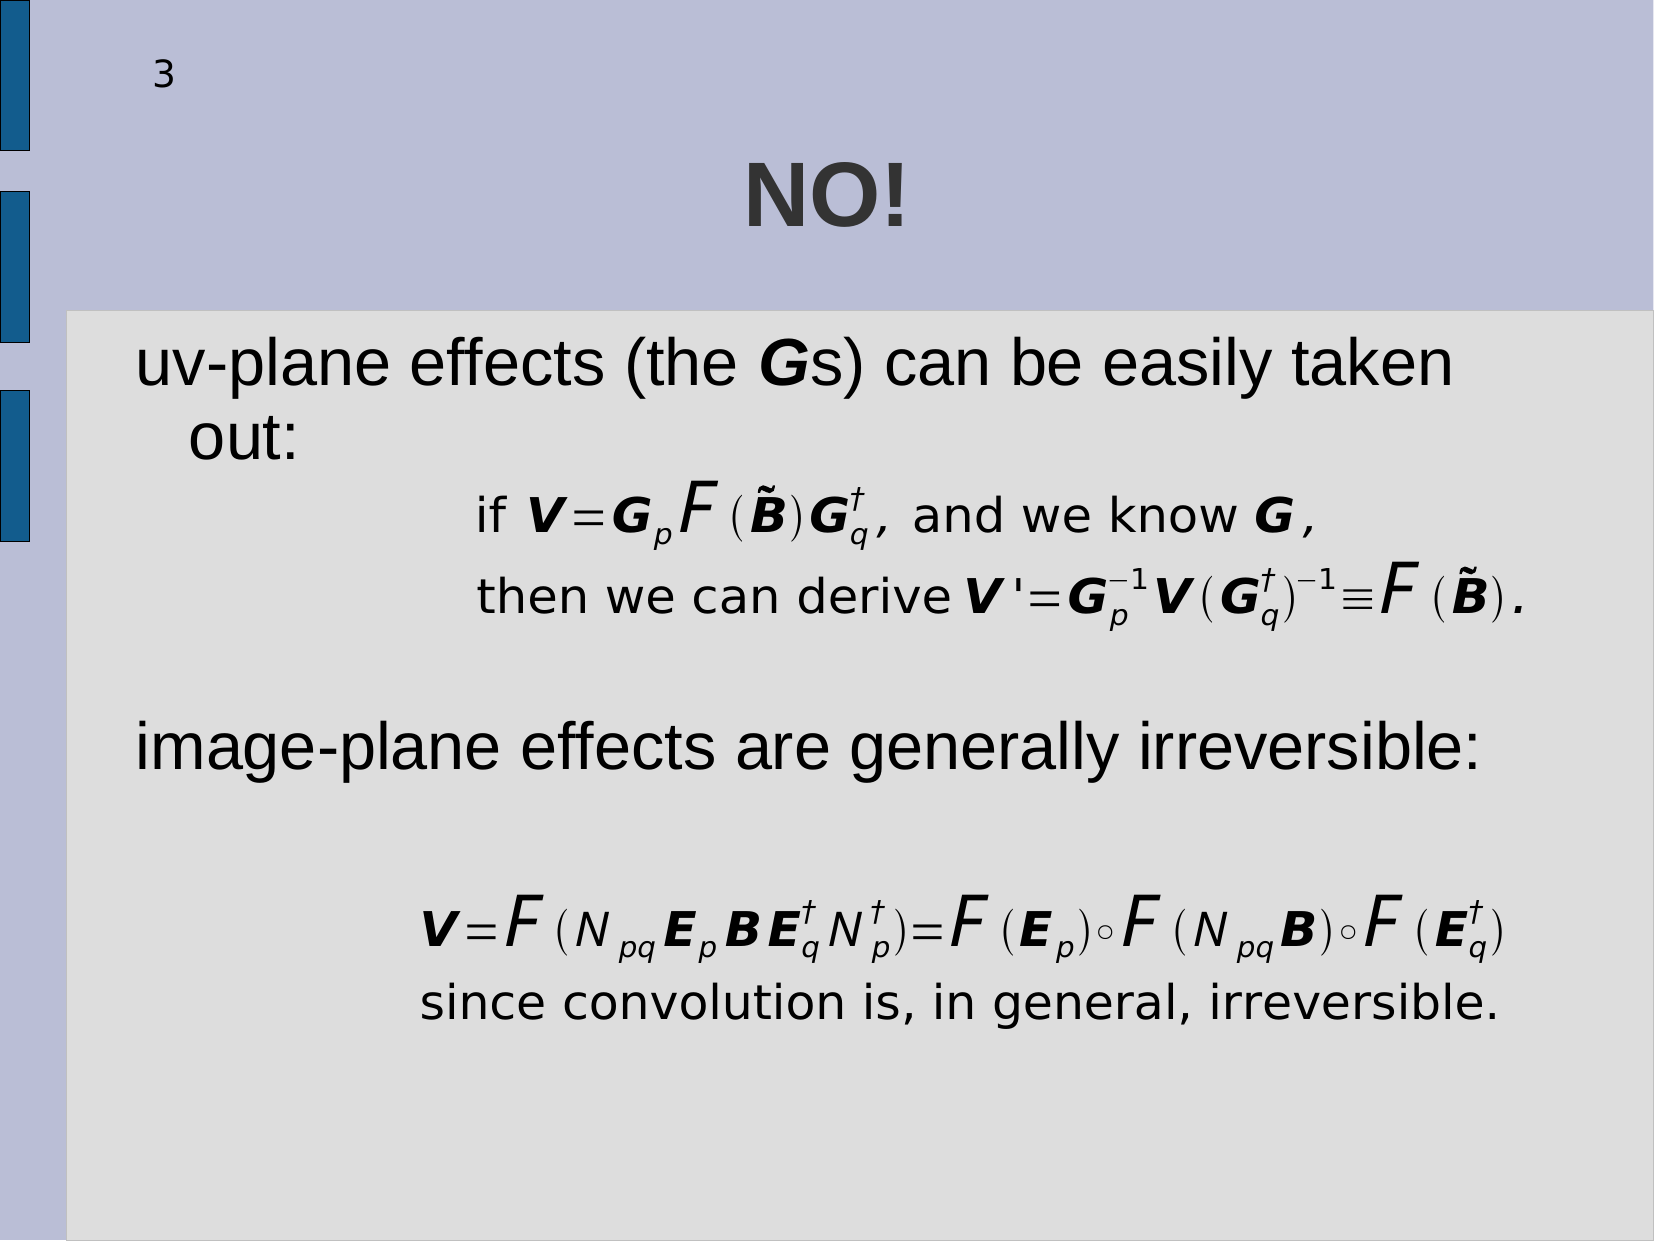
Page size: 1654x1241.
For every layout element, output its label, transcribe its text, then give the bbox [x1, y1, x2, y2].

chart [413, 886, 1512, 1033]
list image-plane effects are generally irreversible: [118, 708, 1531, 886]
text_box <number> [139, 45, 374, 119]
chart [468, 472, 1536, 633]
title NO! [121, 91, 1534, 299]
list uv-plane effects (the Gs) can be easily taken out: [118, 324, 1531, 502]
